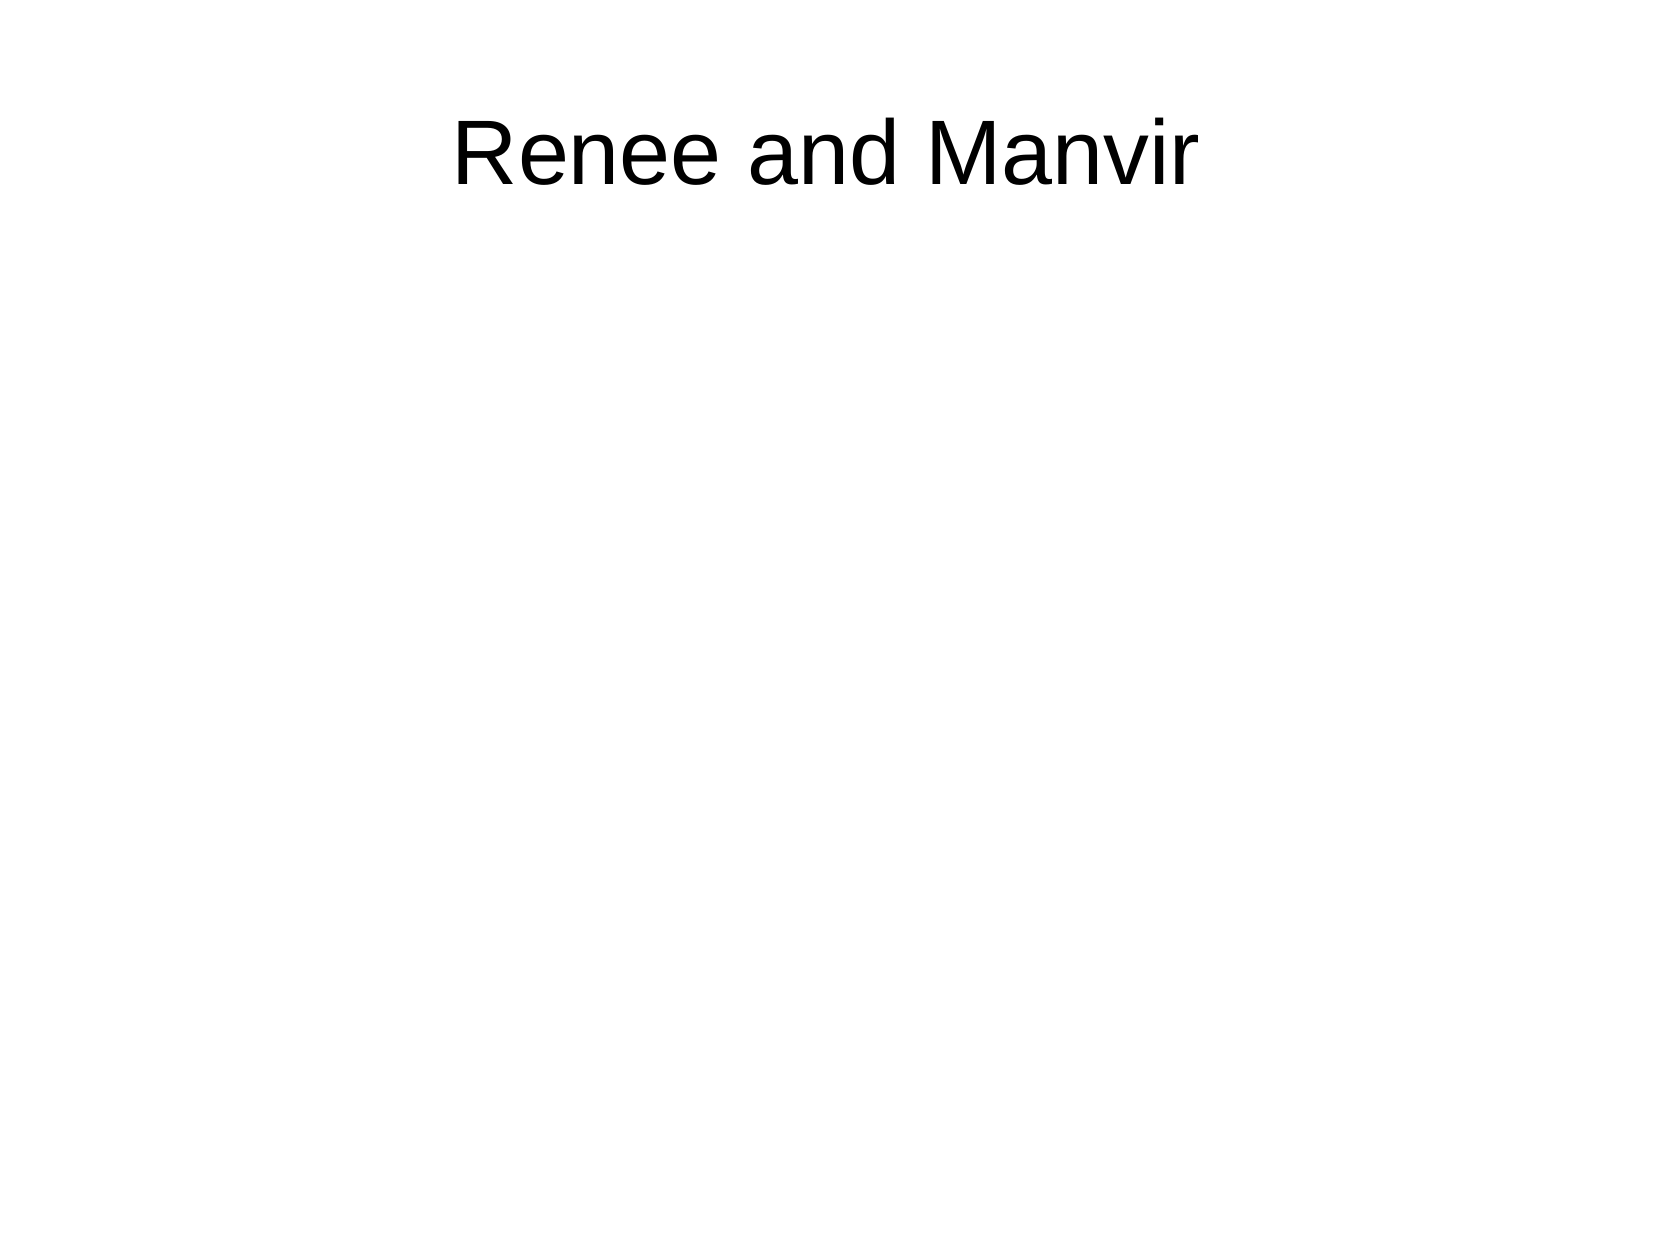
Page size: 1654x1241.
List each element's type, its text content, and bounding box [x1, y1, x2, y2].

title Renee and Manvir [82, 49, 1571, 257]
